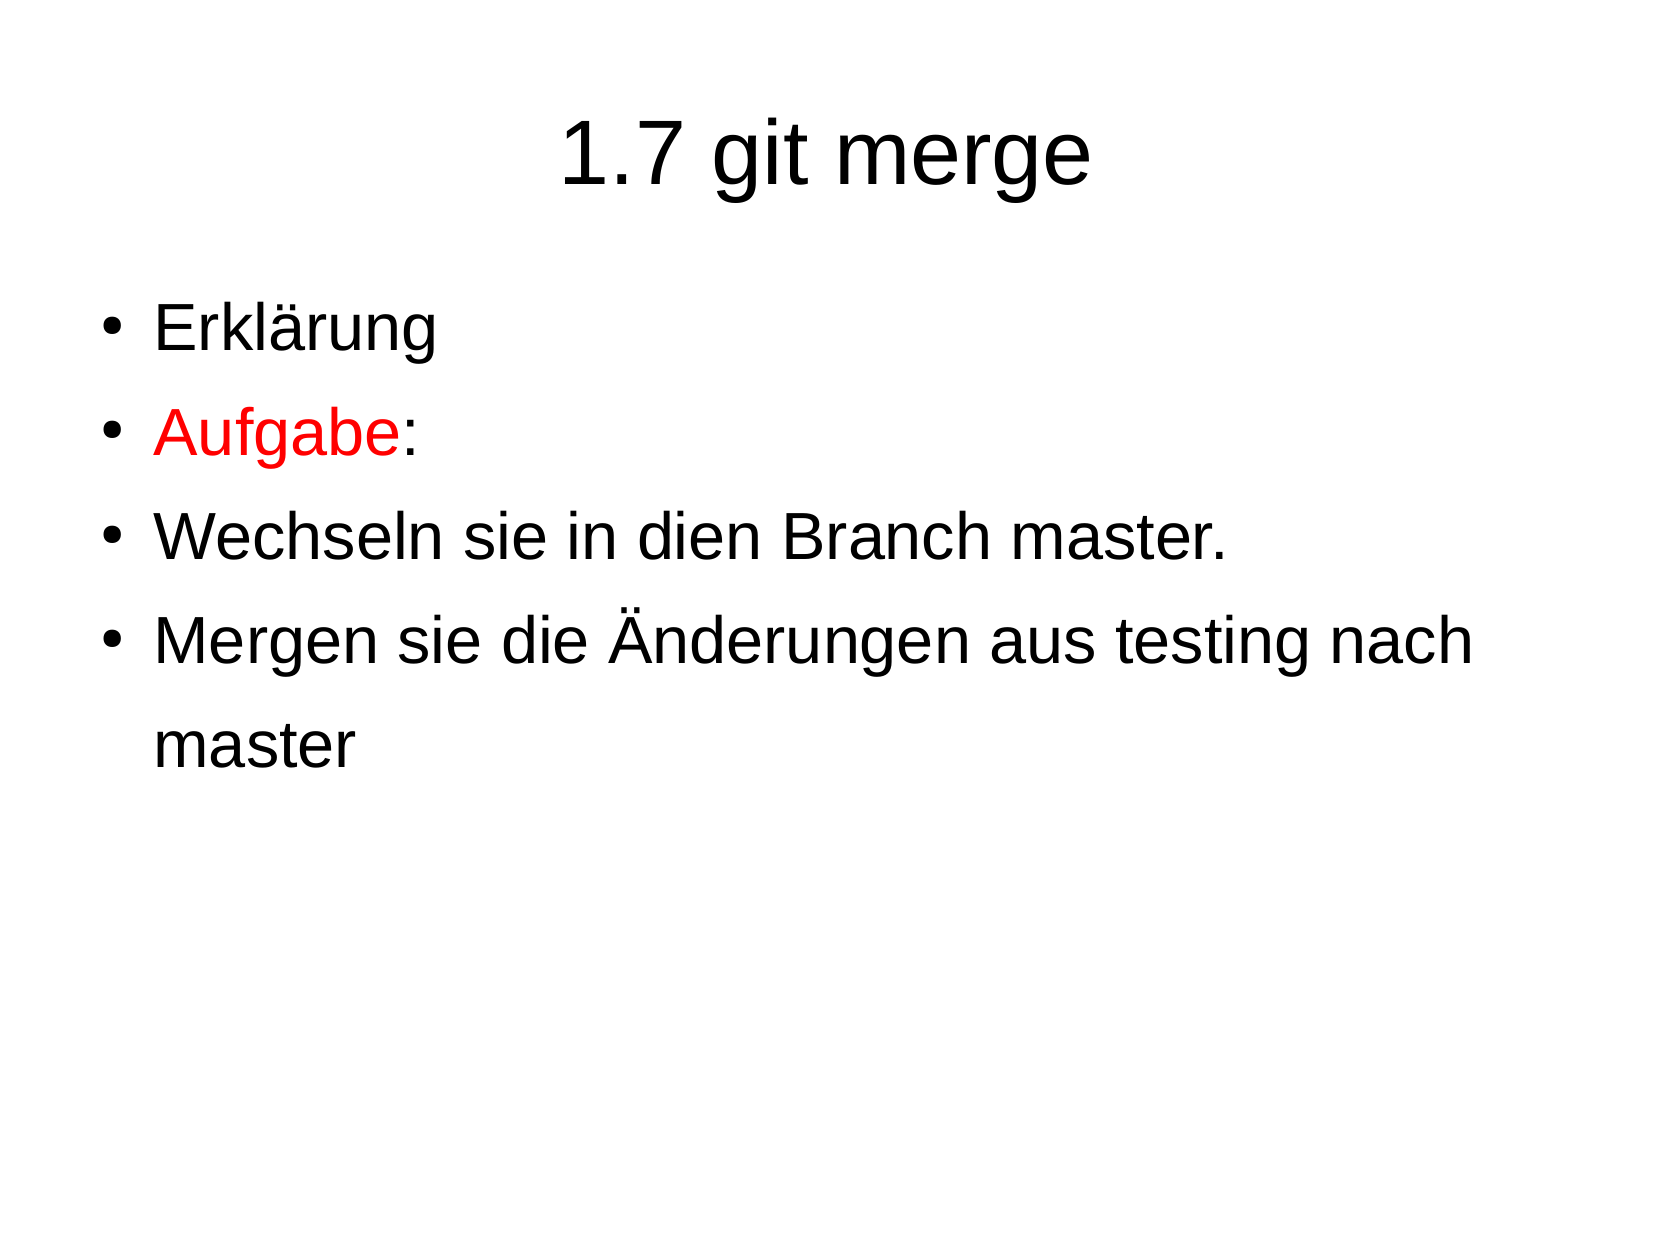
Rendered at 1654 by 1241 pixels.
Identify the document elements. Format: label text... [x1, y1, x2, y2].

title 1.7 git merge [82, 49, 1571, 257]
list Erklärung Aufgabe: Wechseln sie in dien Branch master. Mergen sie die Änderungen aus testing nach master [82, 290, 1538, 1010]
